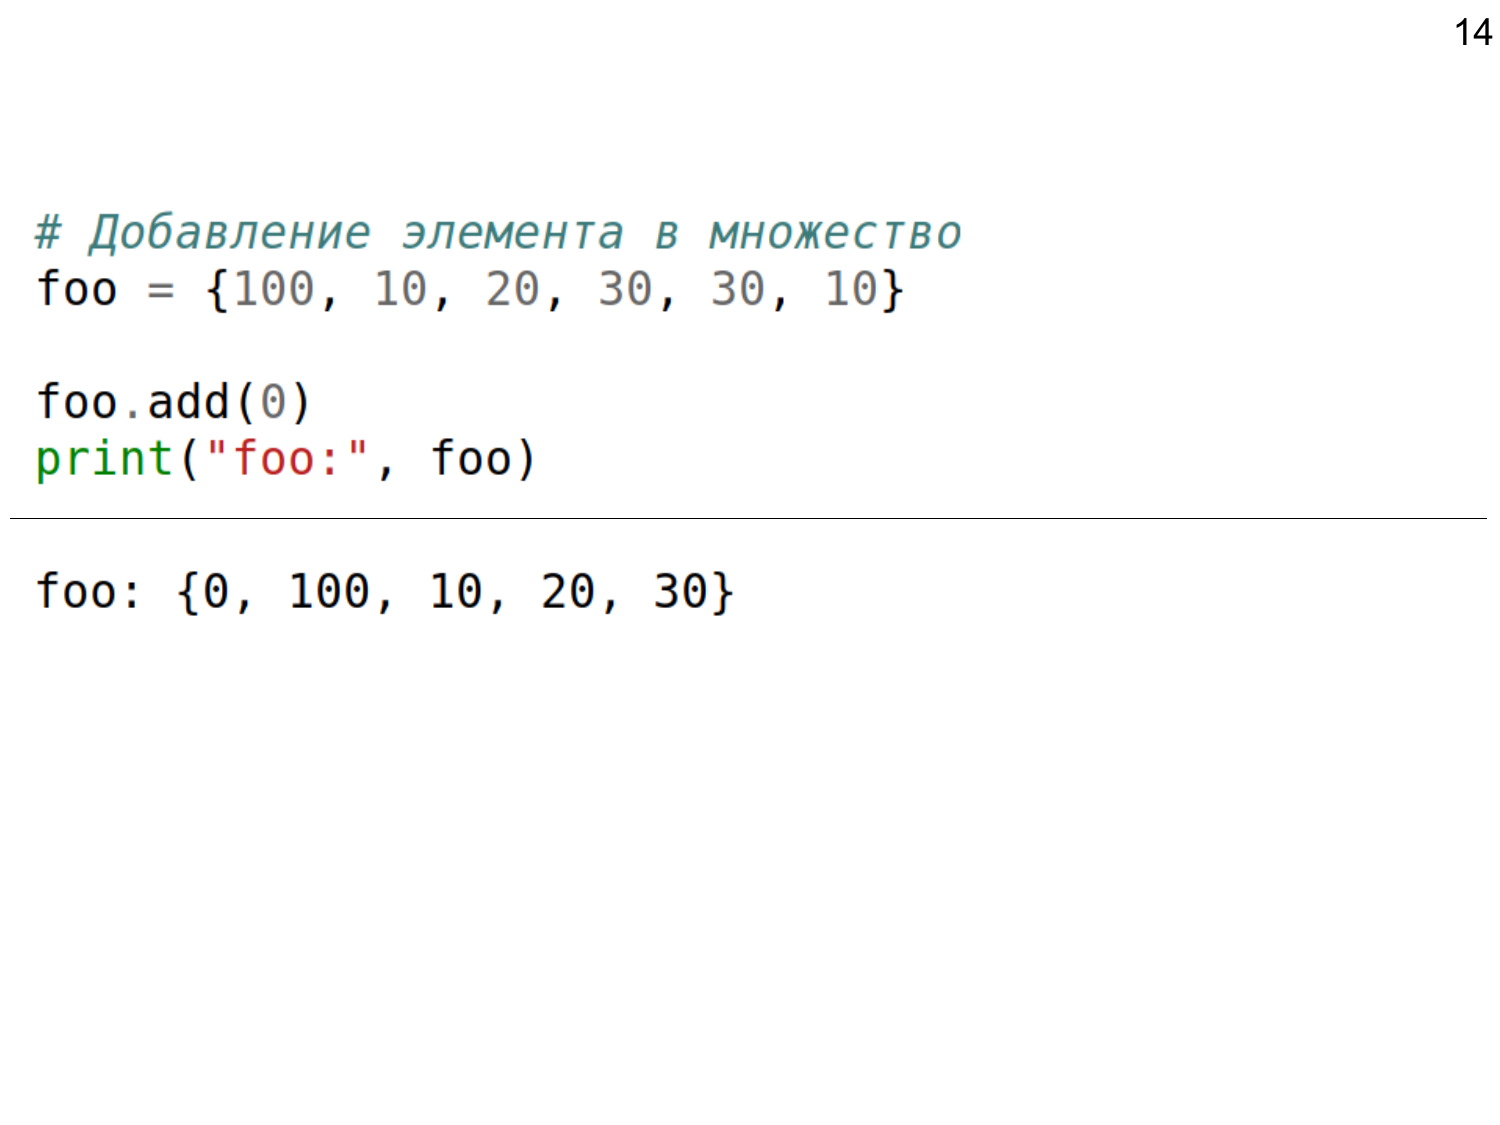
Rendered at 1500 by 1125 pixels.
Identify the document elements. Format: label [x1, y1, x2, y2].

picture [27, 556, 742, 630]
picture [17, 197, 973, 500]
